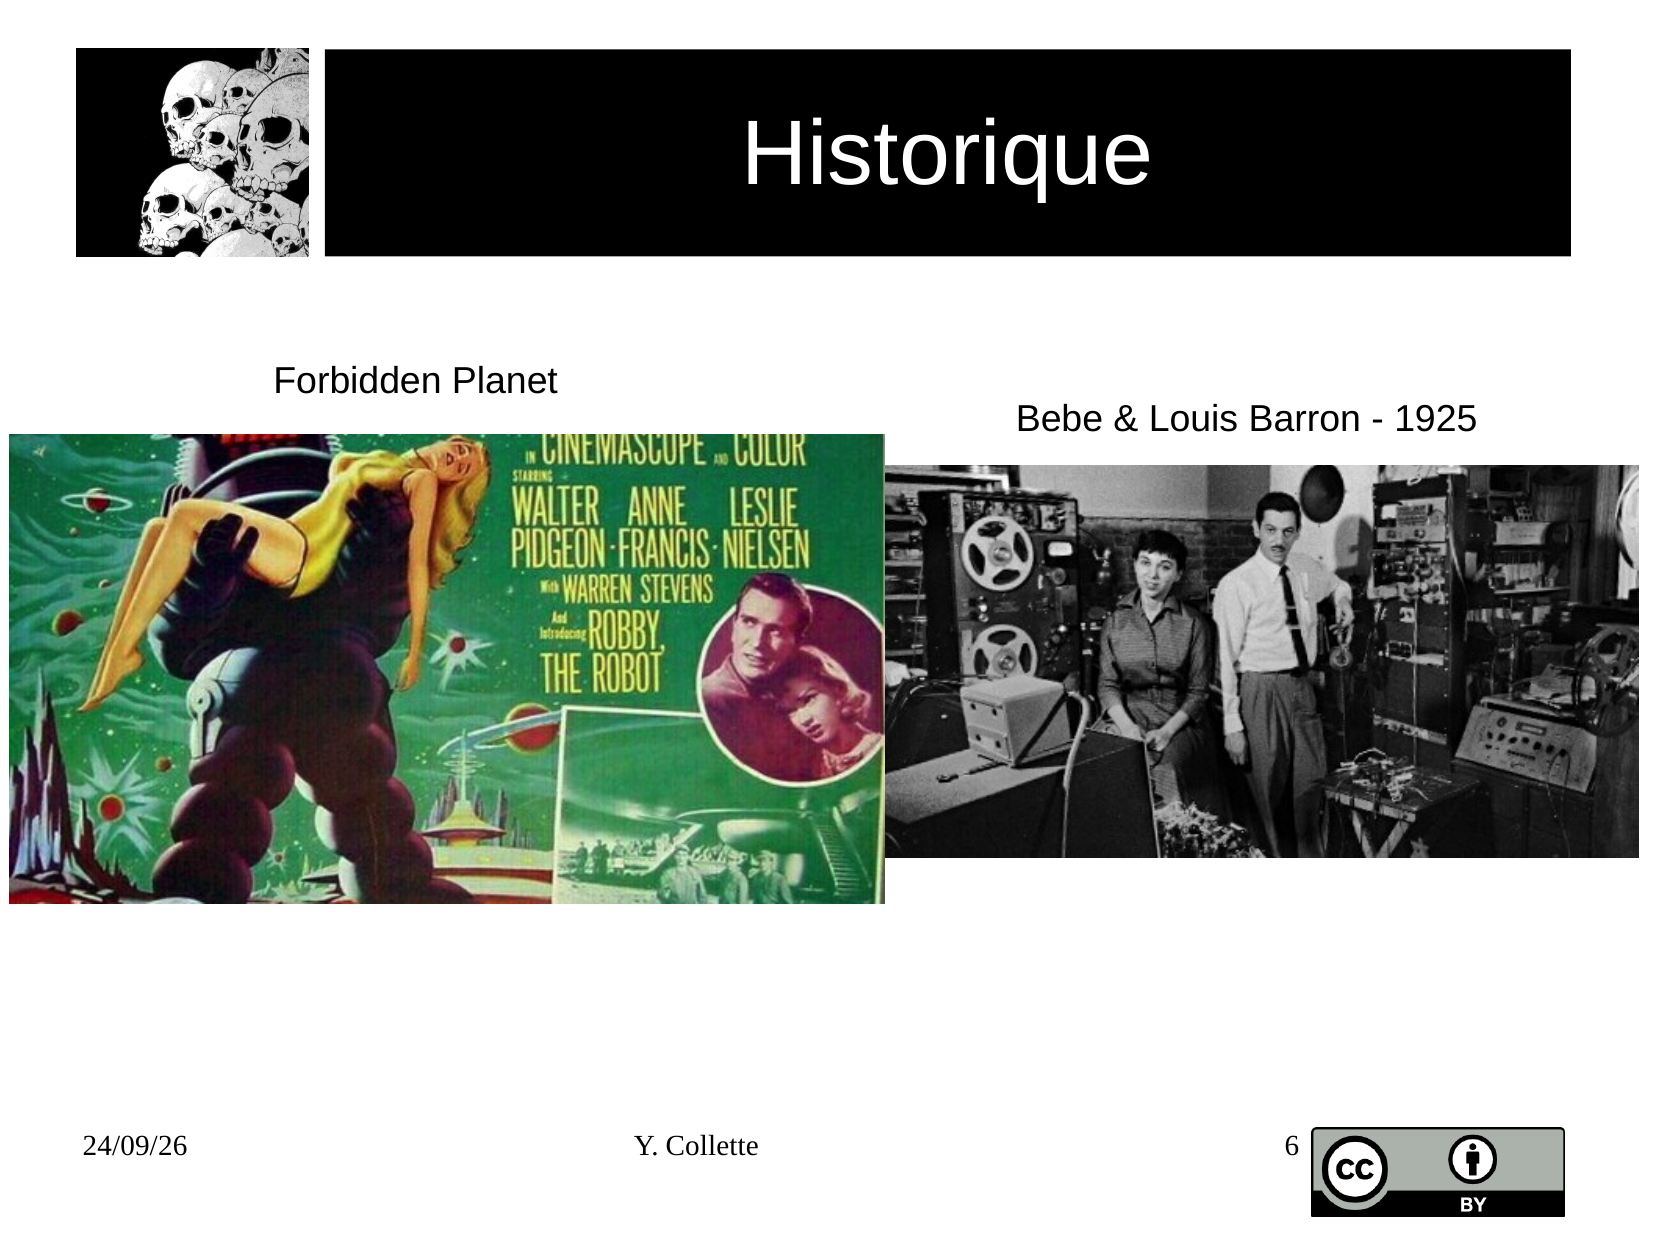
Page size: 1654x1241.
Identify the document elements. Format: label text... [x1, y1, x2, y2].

title Historique [324, 49, 1571, 257]
text_box Bebe & Louis Barron - 1925 [1001, 389, 1533, 447]
text_box Forbidden Planet [258, 352, 581, 409]
picture [76, 48, 309, 257]
picture [9, 434, 1639, 904]
picture [1311, 1127, 1565, 1217]
